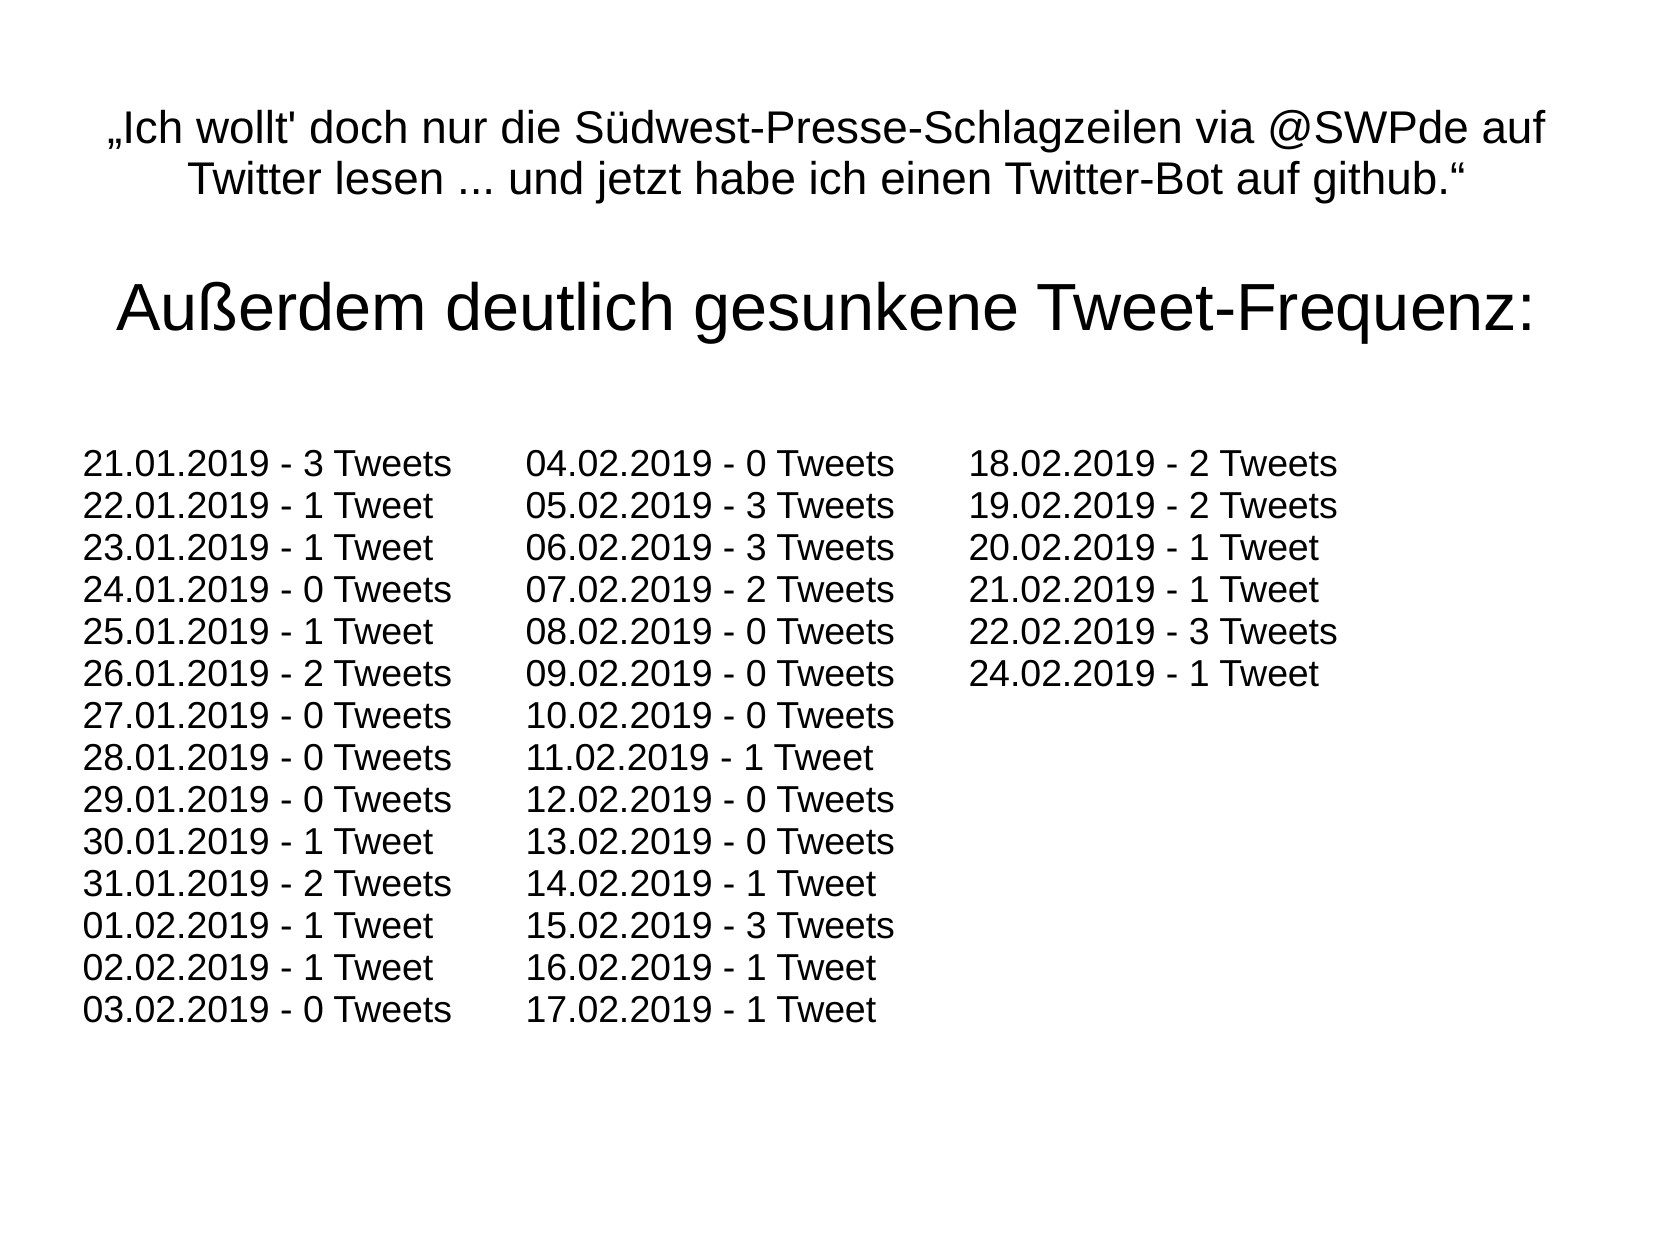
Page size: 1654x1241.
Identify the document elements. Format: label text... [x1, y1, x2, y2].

title „Ich wollt' doch nur die Südwest-Presse-Schlagzeilen via @SWPde auf Twitter lesen ... und jetzt habe ich einen Twitter-Bot auf github.“ [82, 49, 1571, 257]
subtitle Außerdem deutlich gesunkene Tweet-Frequenz: 21.01.2019 - 3 Tweets 04.02.2019 - 0 Tweets 18.02.2019 - 2 Tweets 22.01.2019 - 1 Tweet 05.02.2019 - 3 Tweets 19.02.2019 - 2 Tweets 23.01.2019 - 1 Tweet 06.02.2019 - 3 Tweets 20.02.2019 - 1 Tweet 24.01.2019 - 0 Tweets 07.02.2019 - 2 Tweets 21.02.2019 - 1 Tweet 25.01.2019 - 1 Tweet 08.02.2019 - 0 Tweets 22.02.2019 - 3 Tweets 26.01.2019 - 2 Tweets 09.02.2019 - 0 Tweets 24.02.2019 - 1 Tweet 27.01.2019 - 0 Tweets 10.02.2019 - 0 Tweets 28.01.2019 - 0 Tweets 11.02.2019 - 1 Tweet 29.01.2019 - 0 Tweets 12.02.2019 - 0 Tweets 30.01.2019 - 1 Tweet 13.02.2019 - 0 Tweets 31.01.2019 - 2 Tweets 14.02.2019 - 1 Tweet 01.02.2019 - 1 Tweet 15.02.2019 - 3 Tweets 02.02.2019 - 1 Tweet 16.02.2019 - 1 Tweet 03.02.2019 - 0 Tweets 17.02.2019 - 1 Tweet [82, 269, 1571, 1031]
